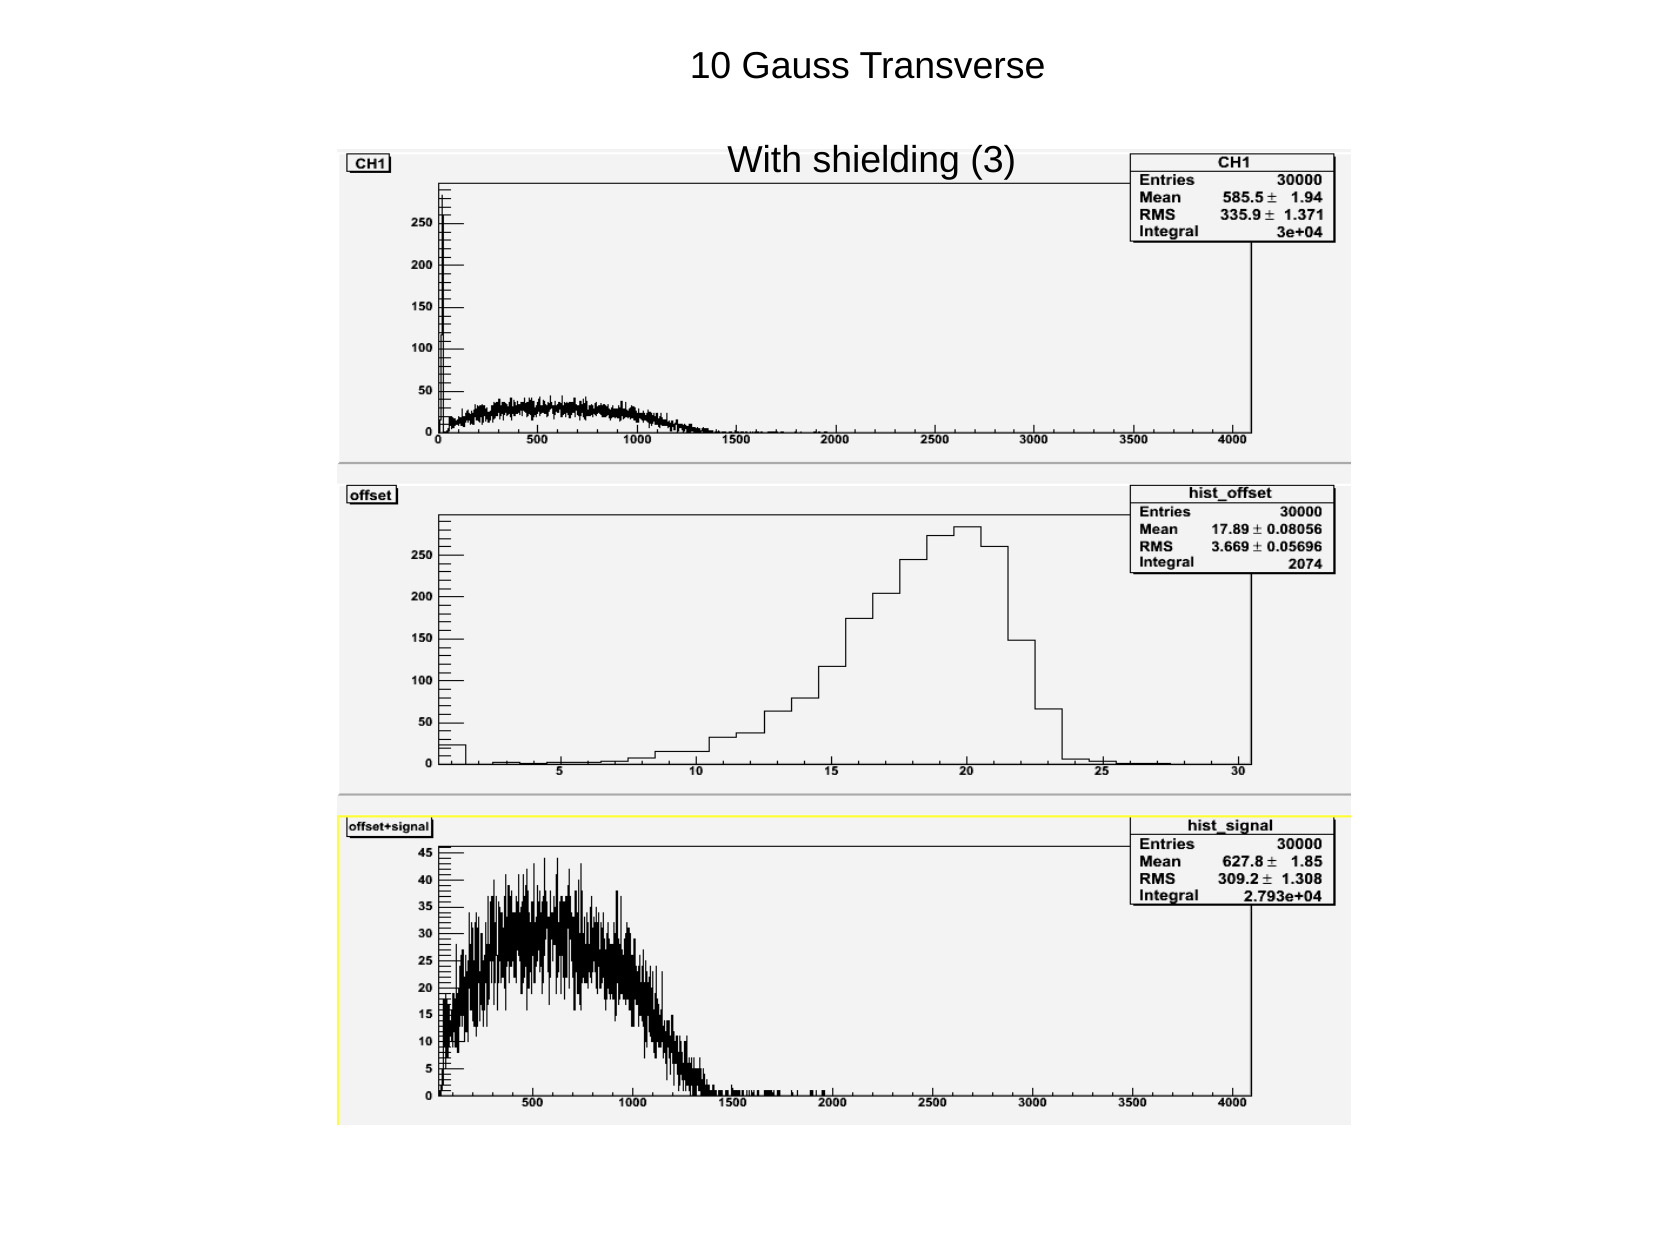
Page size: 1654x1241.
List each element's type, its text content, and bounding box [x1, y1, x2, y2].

picture [337, 149, 1351, 1126]
text_box With shielding (3) [712, 130, 1051, 188]
text_box 10 Gauss Transverse [675, 37, 1126, 95]
